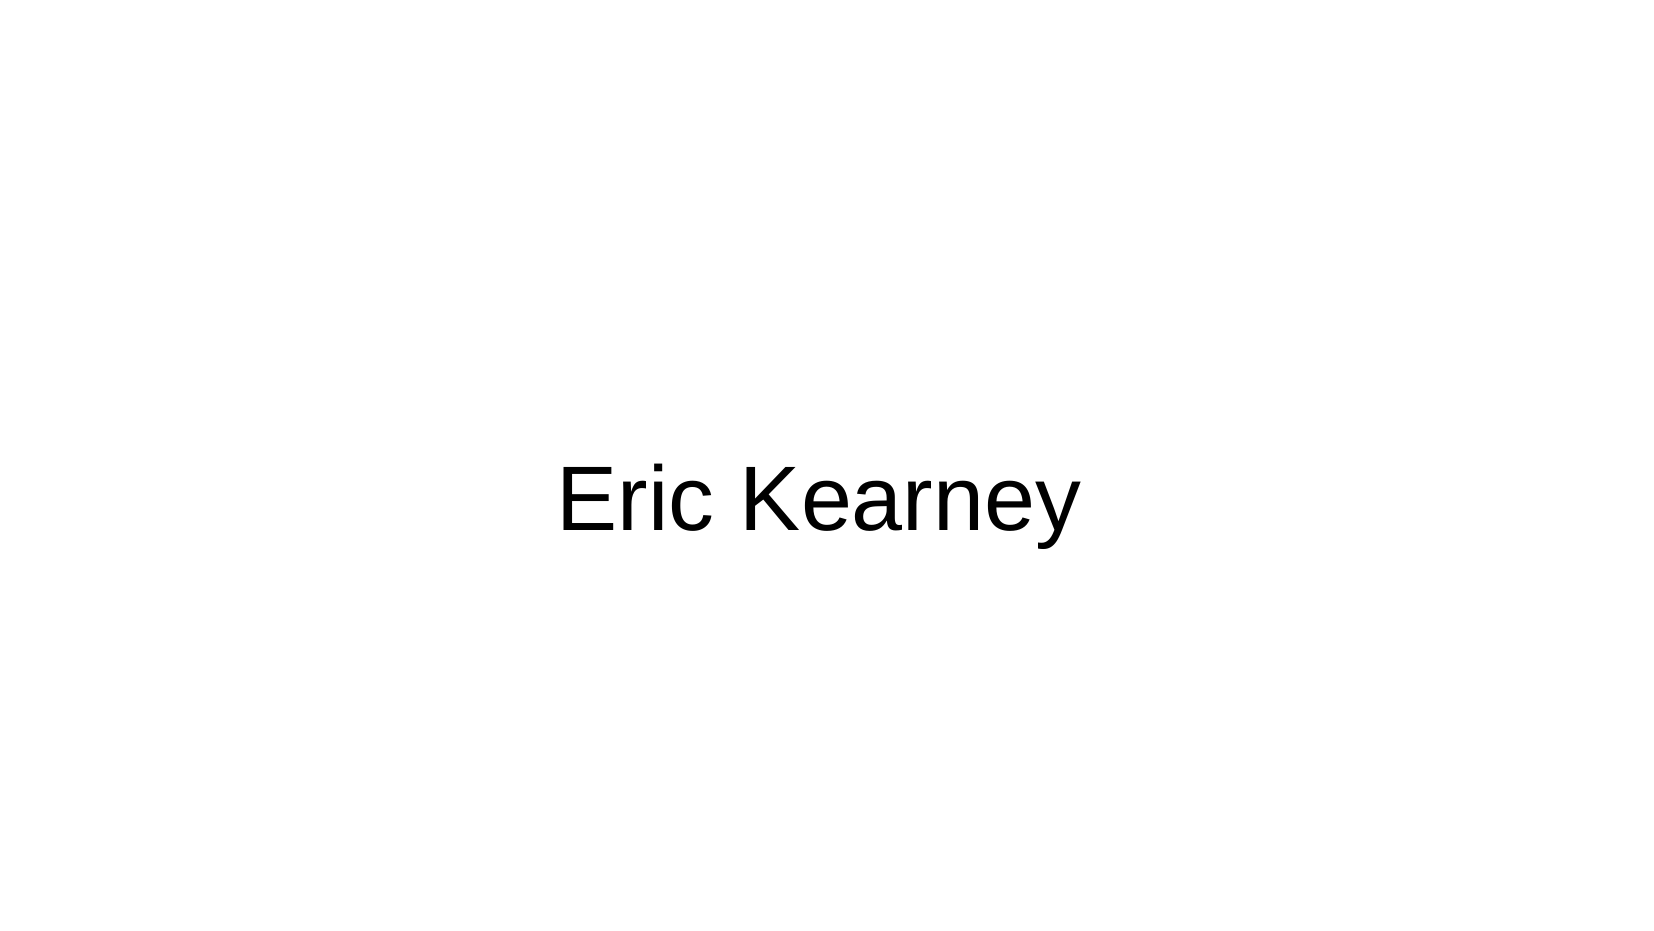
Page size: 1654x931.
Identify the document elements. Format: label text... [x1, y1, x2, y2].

title Eric Kearney [75, 421, 1564, 577]
